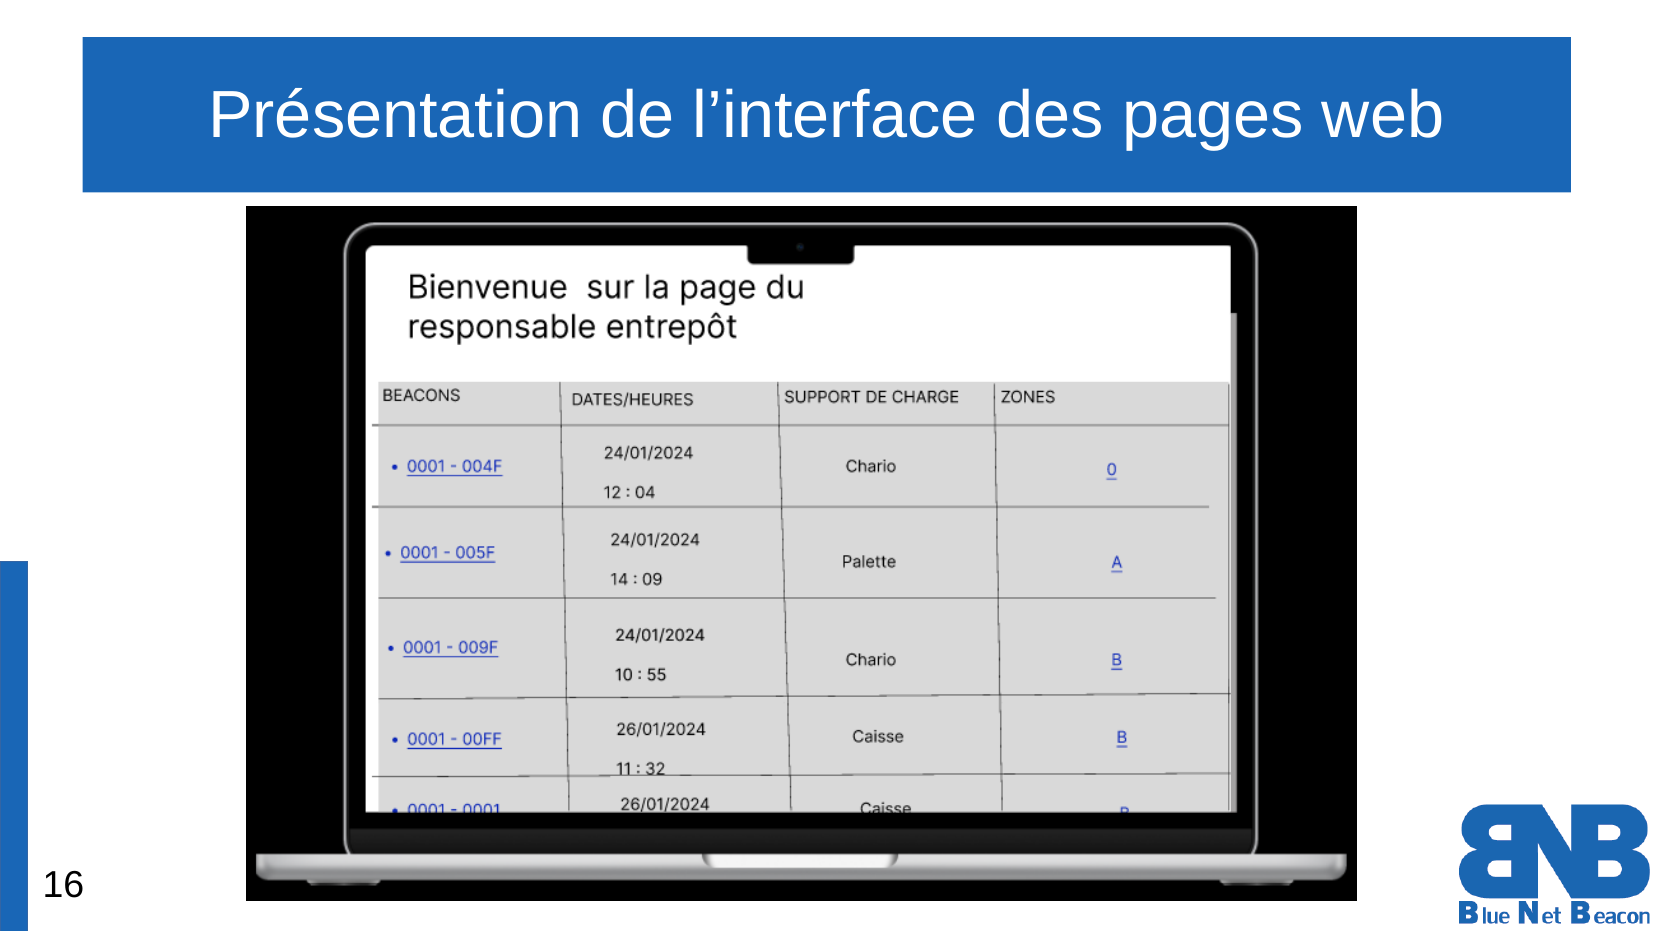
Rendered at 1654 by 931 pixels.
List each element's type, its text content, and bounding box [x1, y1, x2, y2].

picture [1459, 797, 1650, 930]
text_box <numéro> [27, 856, 657, 927]
text_box [0, 561, 28, 931]
picture [246, 206, 1357, 901]
title Présentation de l’interface des pages web [82, 37, 1571, 193]
